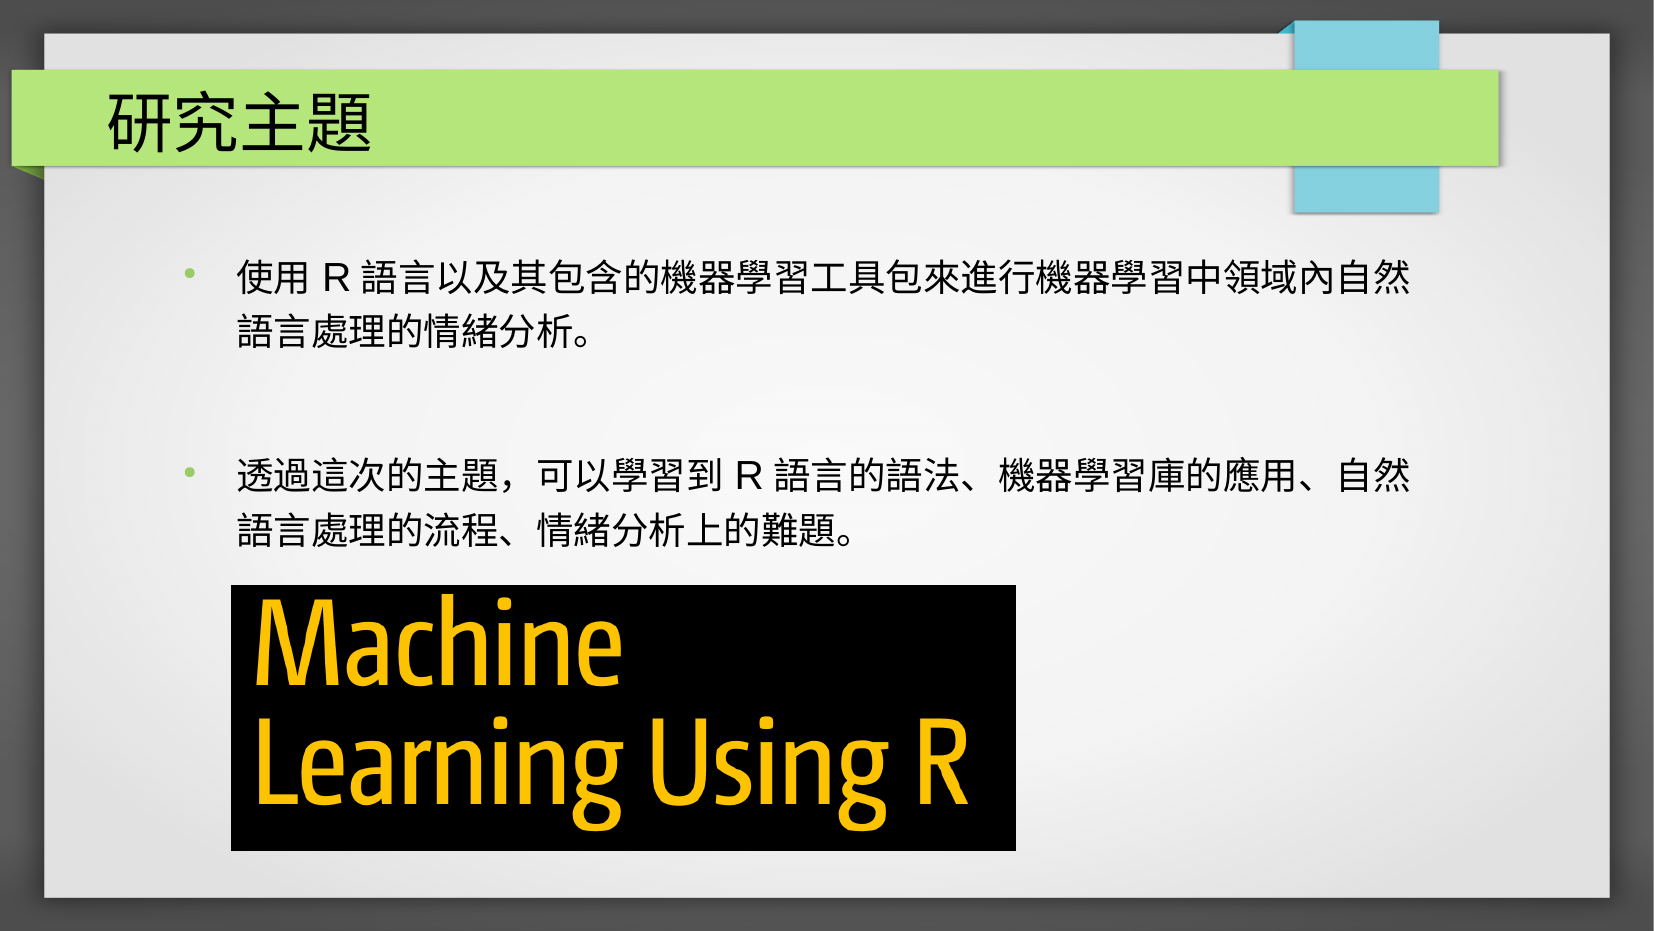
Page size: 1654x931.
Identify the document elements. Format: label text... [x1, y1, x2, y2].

picture [0, 0, 1654, 931]
title 研究主題 [106, 70, 1501, 166]
list 使用R語言以及其包含的機器學習工具包來進行機器學習中領域內自然語言處理的情緒分析。 透過這次的主題，可以學習到R語言的語法、機器學習庫的應用、自然語言處理的流程、情緒分析上的難題。 [165, 248, 1441, 780]
